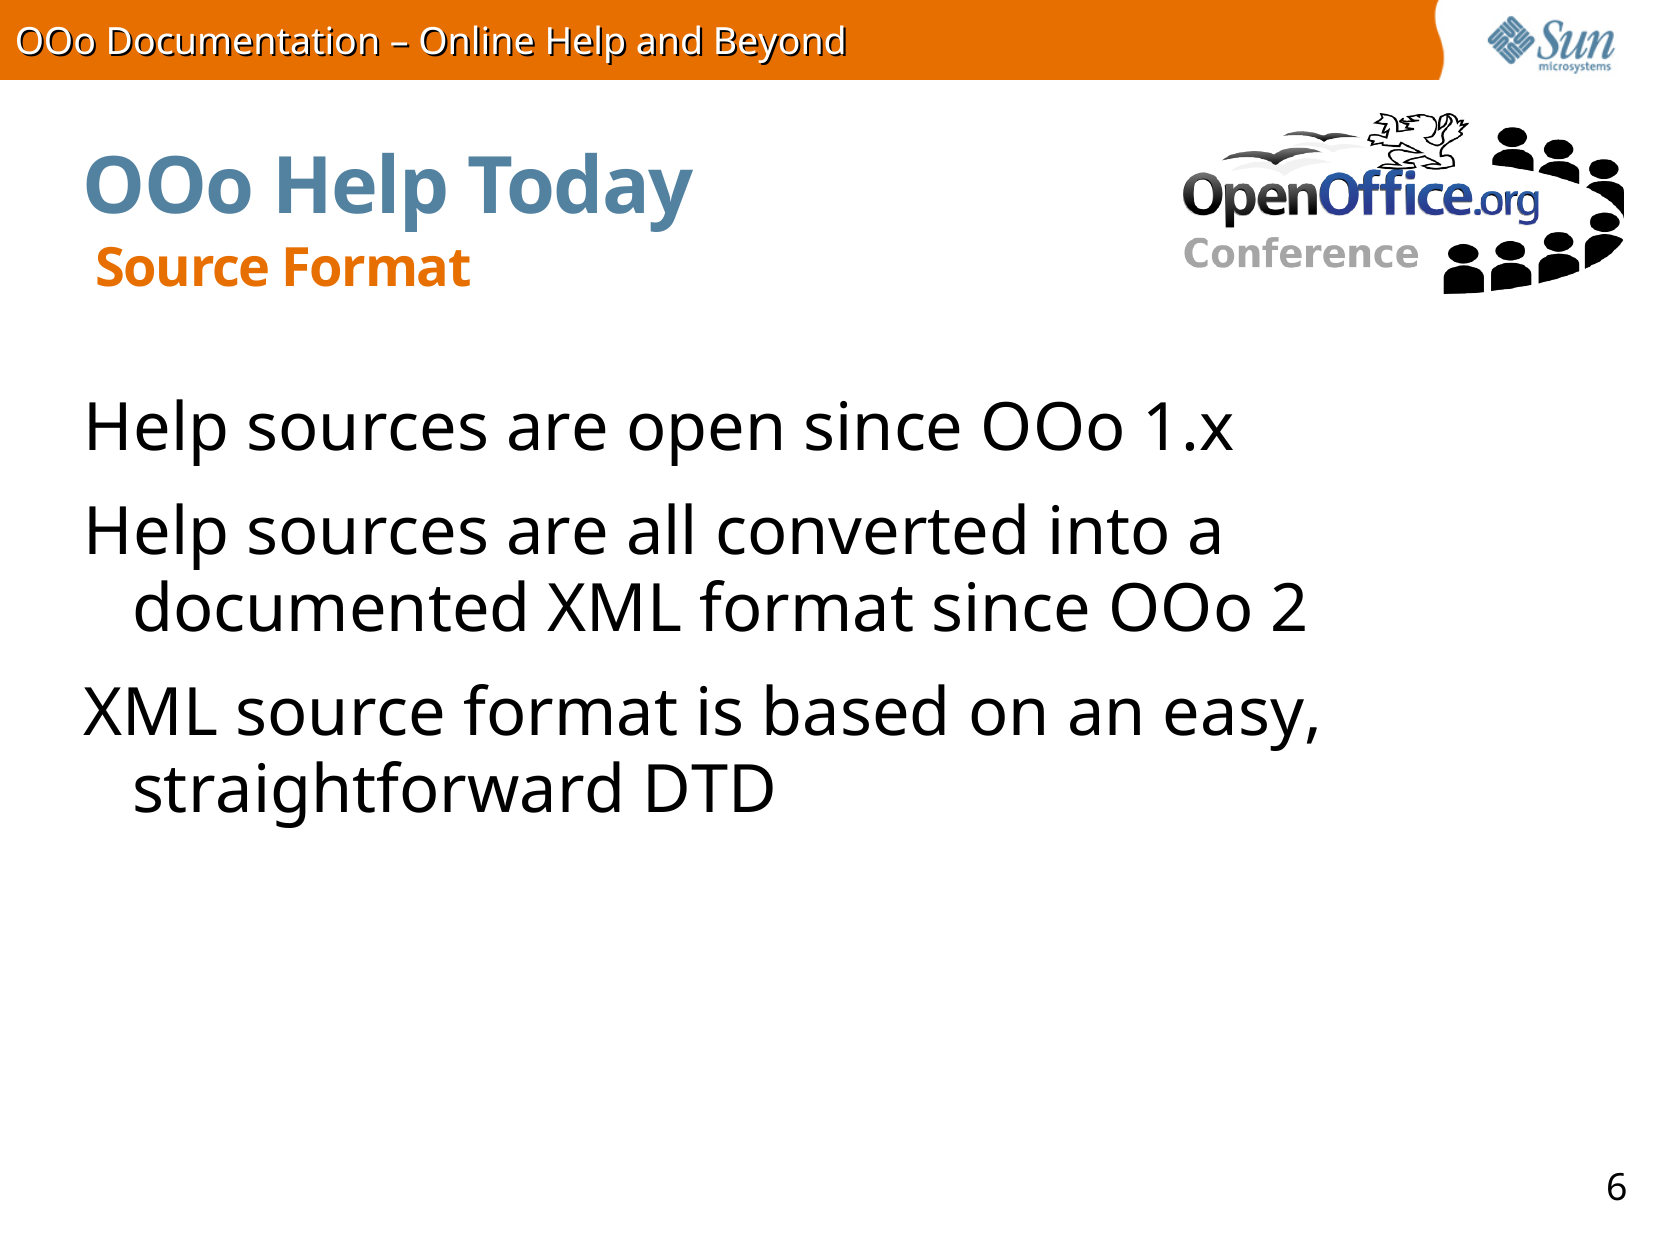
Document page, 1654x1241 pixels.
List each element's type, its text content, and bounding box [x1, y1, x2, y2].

picture [0, 0, 1654, 80]
list Help sources are open since OOo 1.x Help sources are all converted into a documented XML format since OOo 2 XML source format is based on an easy, straightforward DTD [64, 388, 1563, 1062]
picture [1183, 113, 1624, 294]
title OOo Help Today Source Format [82, 135, 1585, 279]
